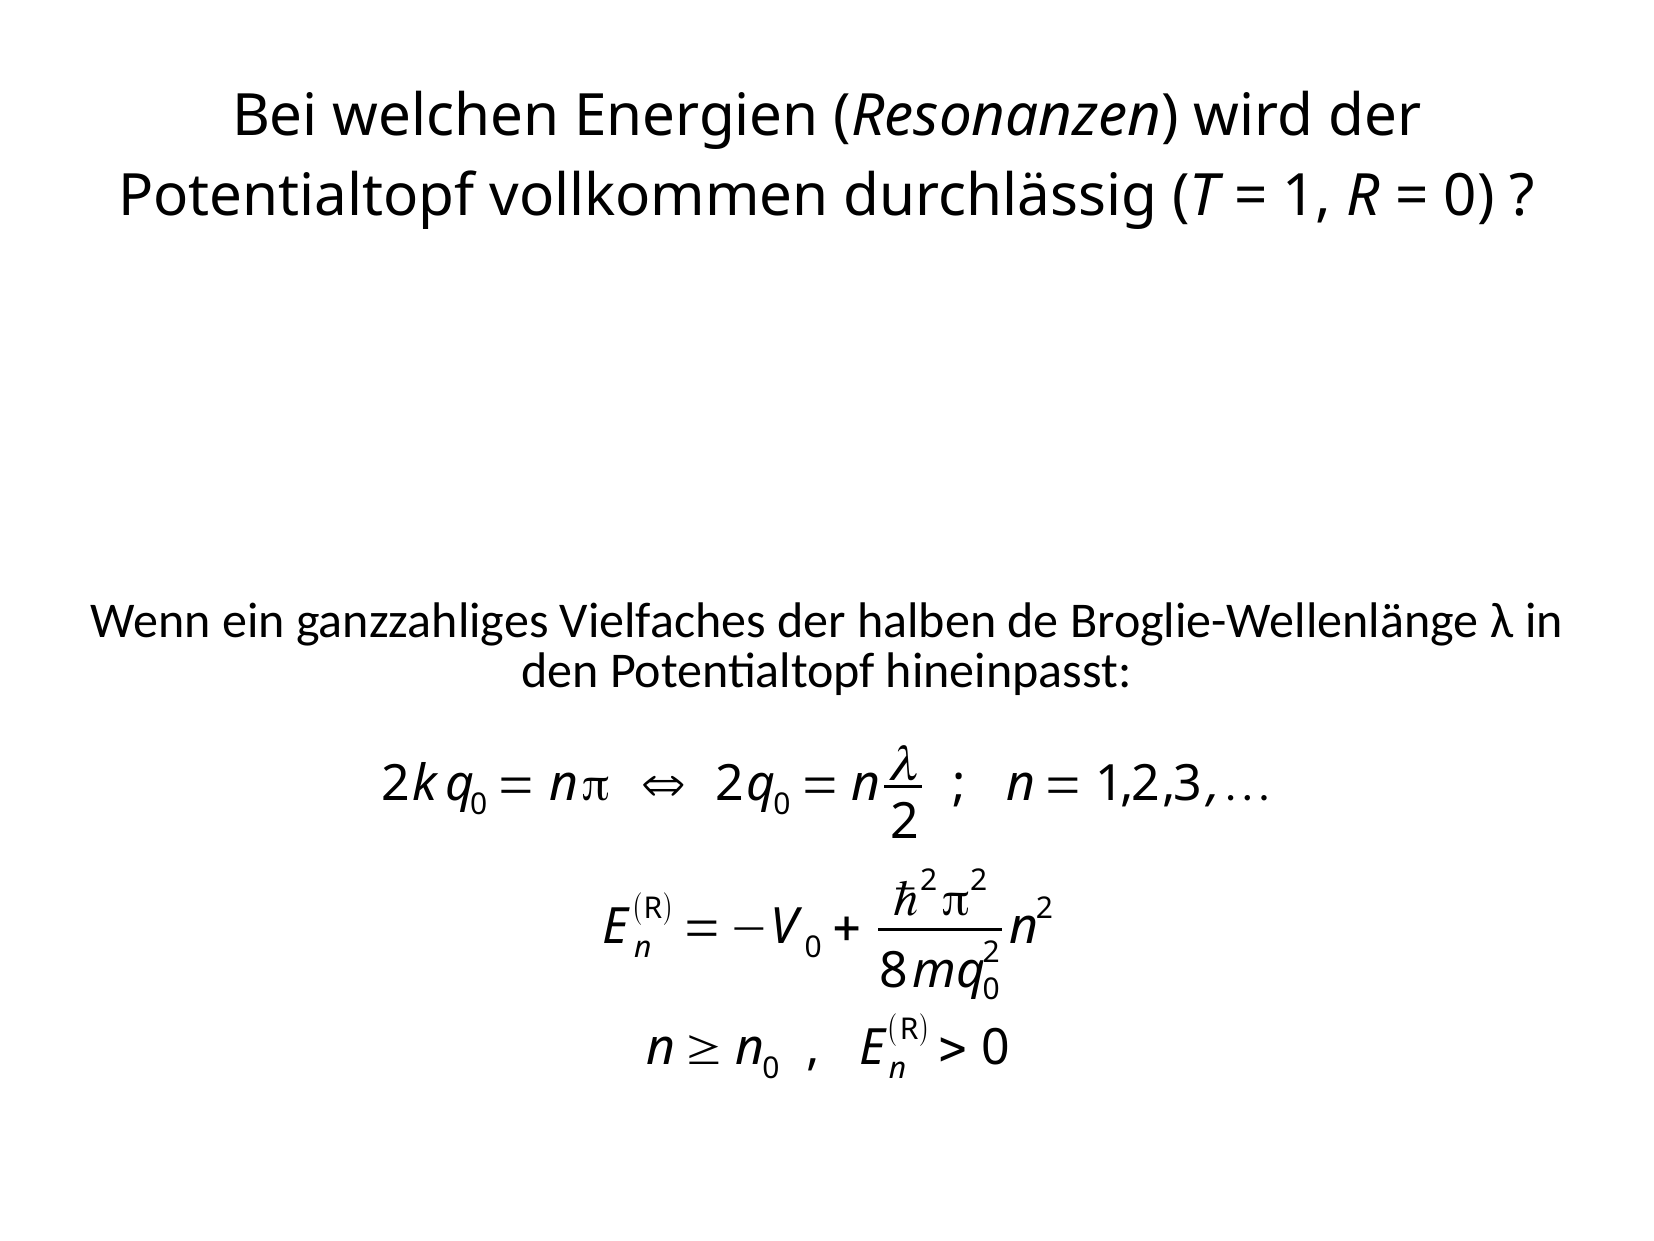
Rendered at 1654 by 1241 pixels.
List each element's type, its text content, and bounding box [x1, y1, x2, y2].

chart [374, 742, 1279, 852]
title Bei welchen Energien (Resonanzen) wird der Potentialtopf vollkommen durchlässig (T = 1, R = 0) ? [82, 49, 1571, 257]
chart [596, 862, 1057, 1087]
subtitle Wenn ein ganzzahliges Vielfaches der halben de Broglie-Wellenlänge λ in den Potentialtopf hineinpasst: [82, 290, 1571, 1010]
